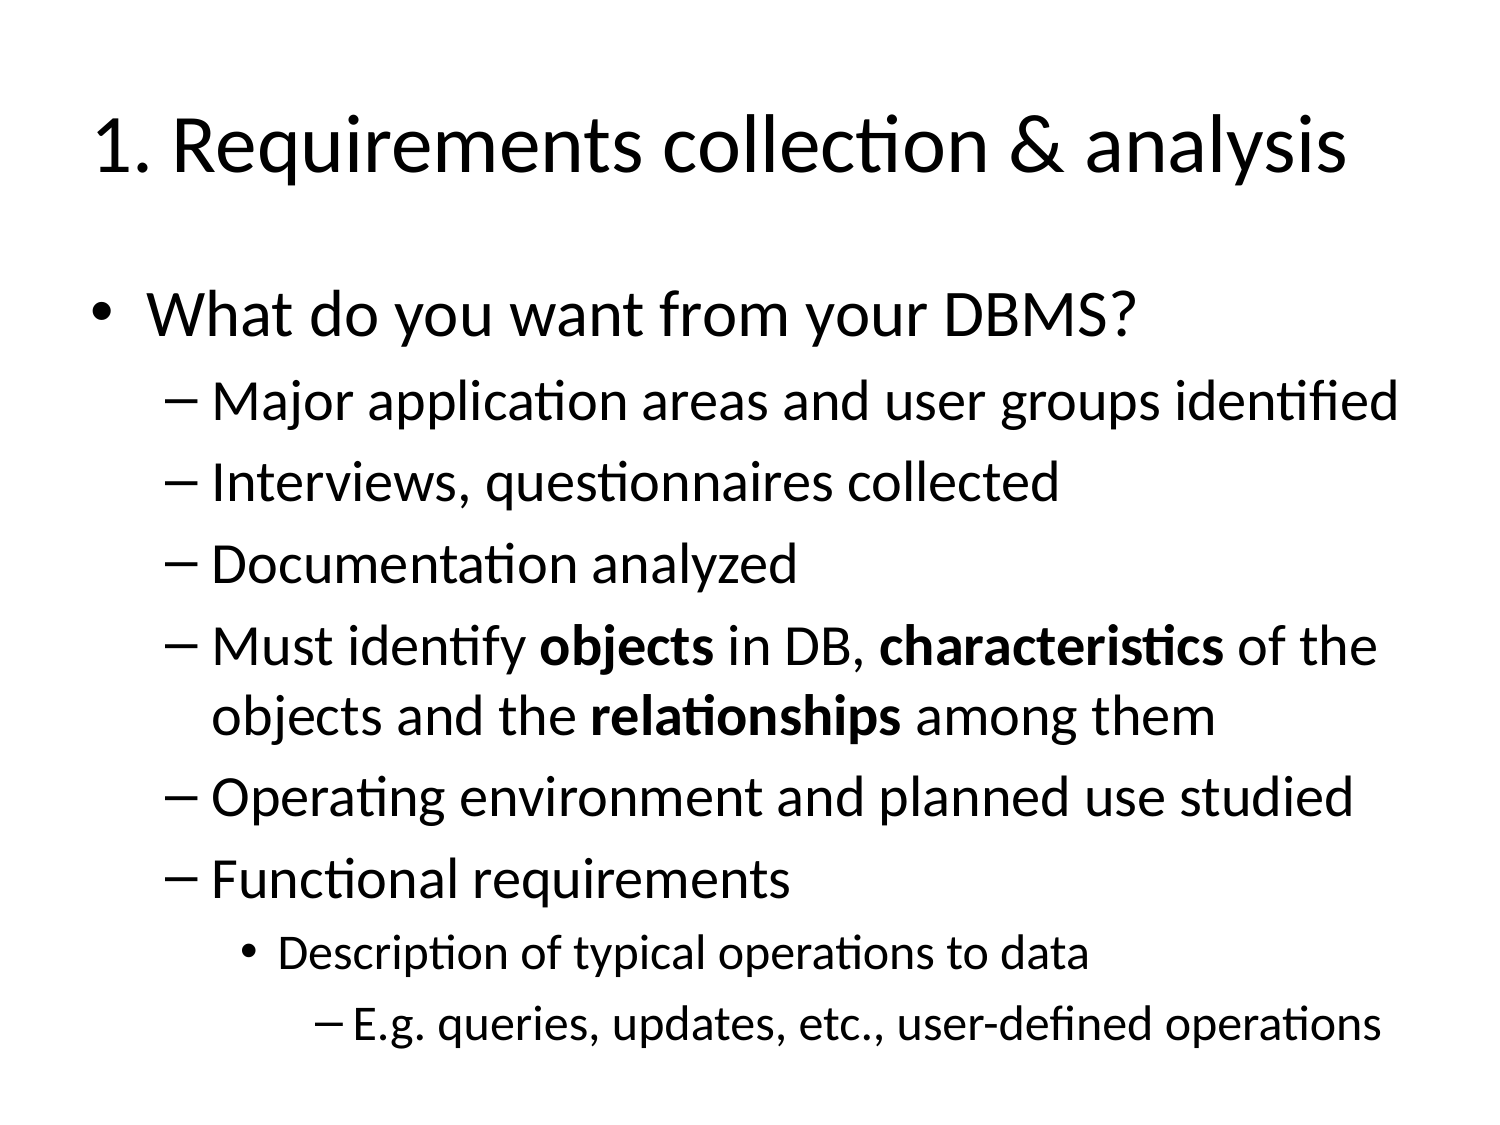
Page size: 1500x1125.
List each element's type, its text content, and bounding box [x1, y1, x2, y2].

title 1. Requirements collection & analysis [75, 45, 1425, 233]
list What do you want from your DBMS? Major application areas and user groups identified Interviews, questionnaires collected Documentation analyzed Must identify objects in DB, characteristics of the objects and the relationships among them Operating environment and planned use studied Functional requirements Description of typical operations to data E.g. queries, updates, etc., user-defined operations [75, 262, 1425, 1100]
